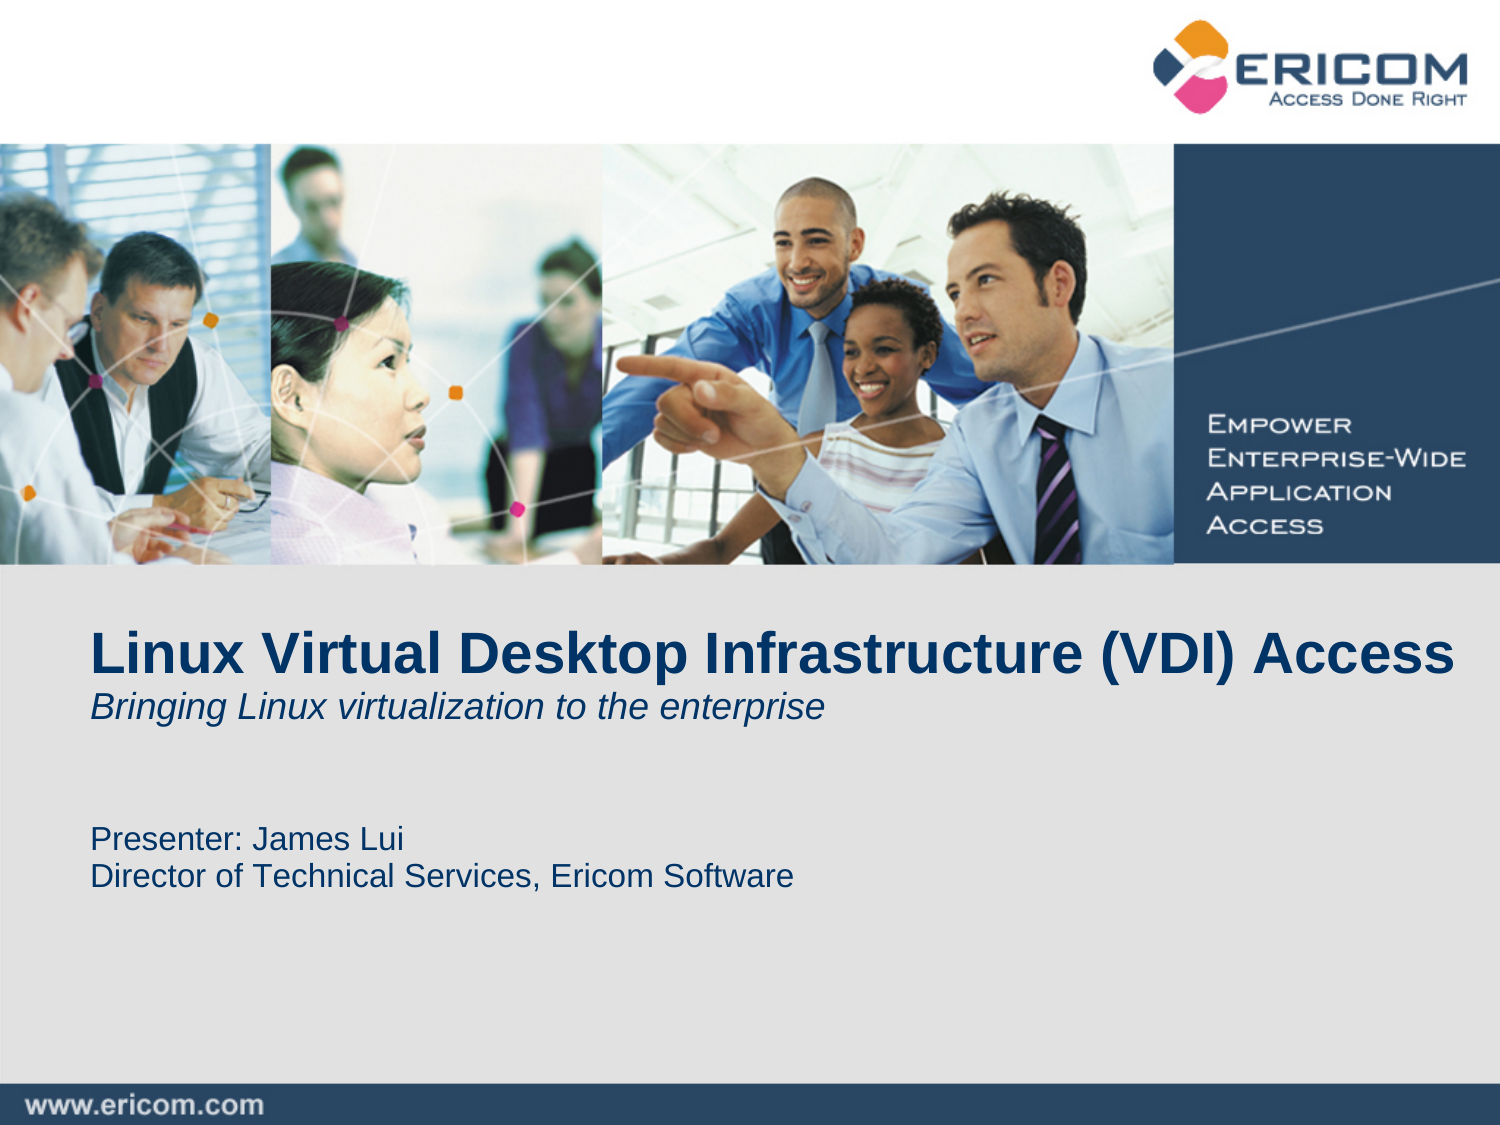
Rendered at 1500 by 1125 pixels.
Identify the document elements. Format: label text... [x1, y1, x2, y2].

title Linux Virtual Desktop Infrastructure (VDI) Access Bringing Linux virtualization to the enterprise Presenter: James Lui Director of Technical Services, Ericom Software [74, 613, 1475, 903]
picture [0, 0, 1500, 1125]
